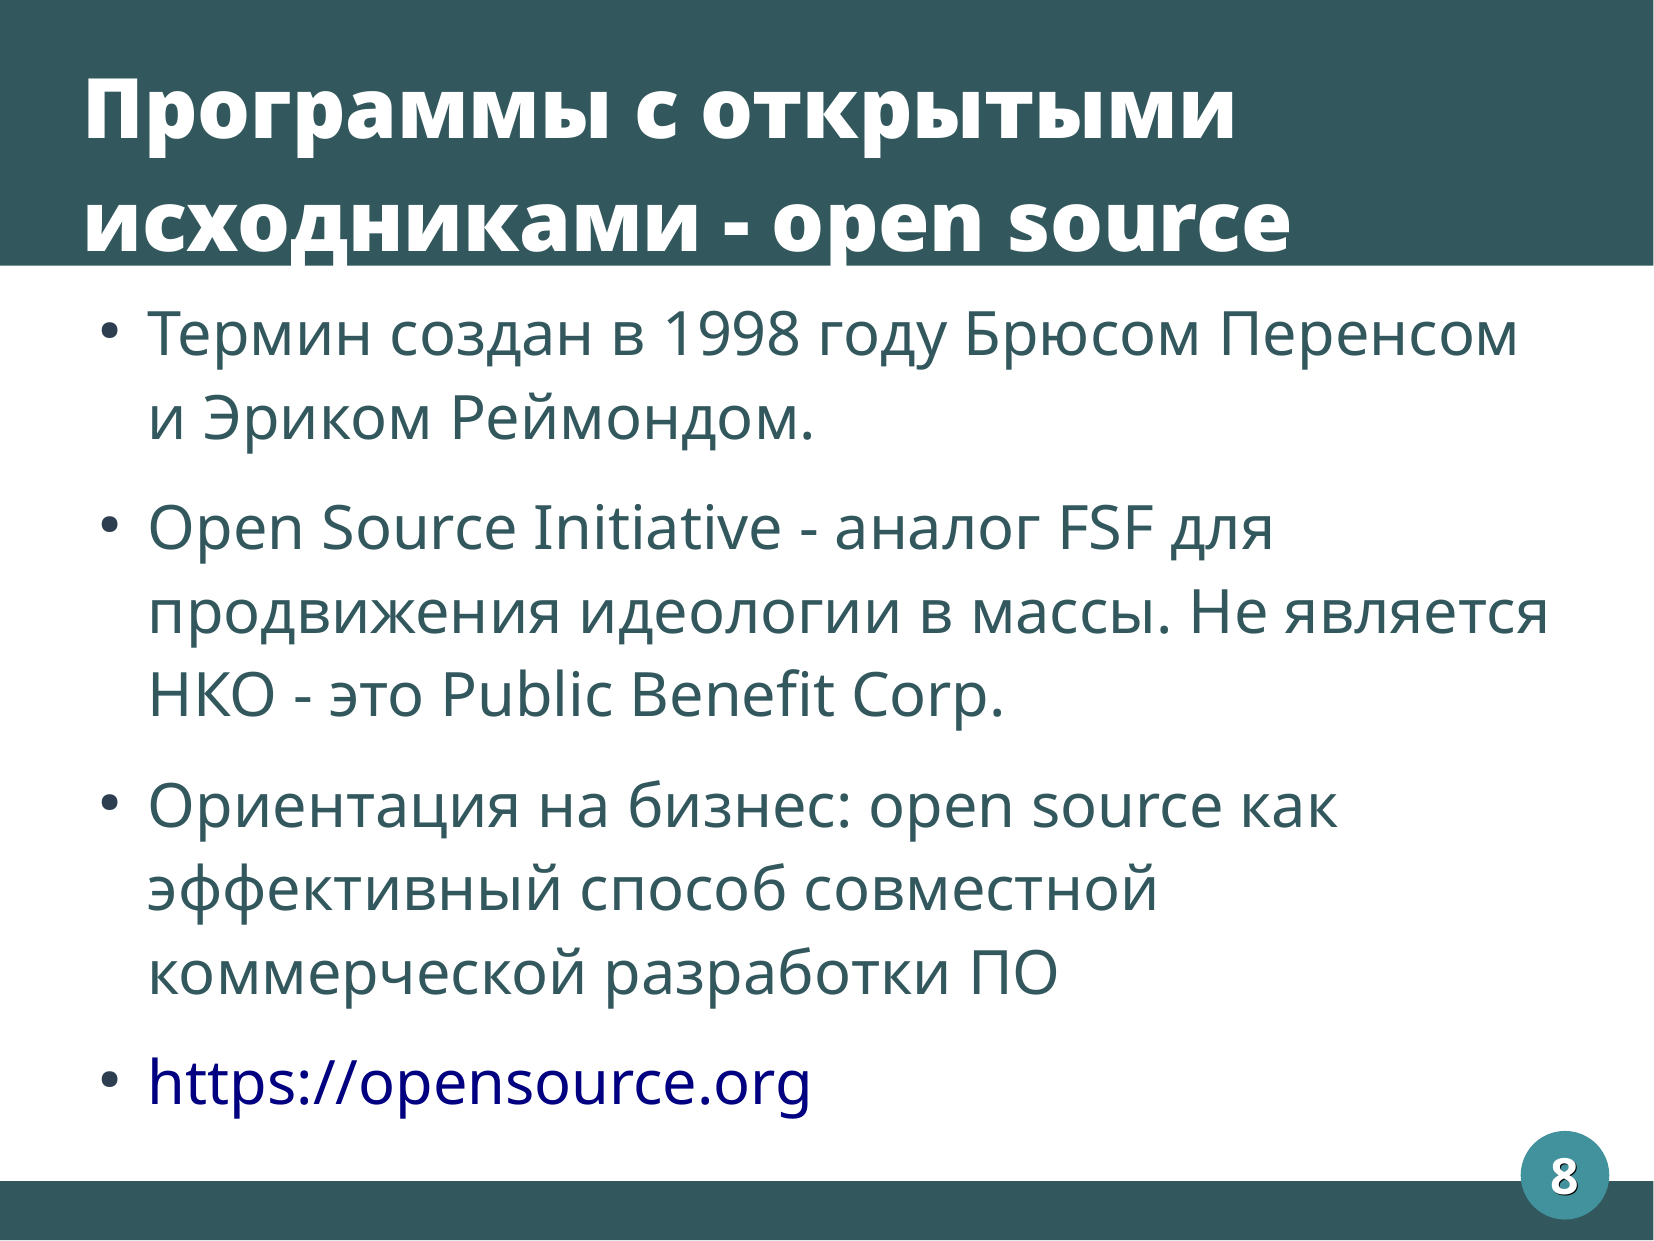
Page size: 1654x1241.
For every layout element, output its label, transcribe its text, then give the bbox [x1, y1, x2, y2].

list Термин создан в 1998 году Брюсом Перенсом и Эриком Реймондом. Open Source Initiative - аналог FSF для продвижения идеологии в массы. Не является НКО - это Public Benefit Corp. Ориентация на бизнес: open source как эффективный способ совместной коммерческой разработки ПО https://opensource.org [82, 290, 1571, 1126]
title Программы с открытыми исходниками - open source [82, 49, 1571, 257]
